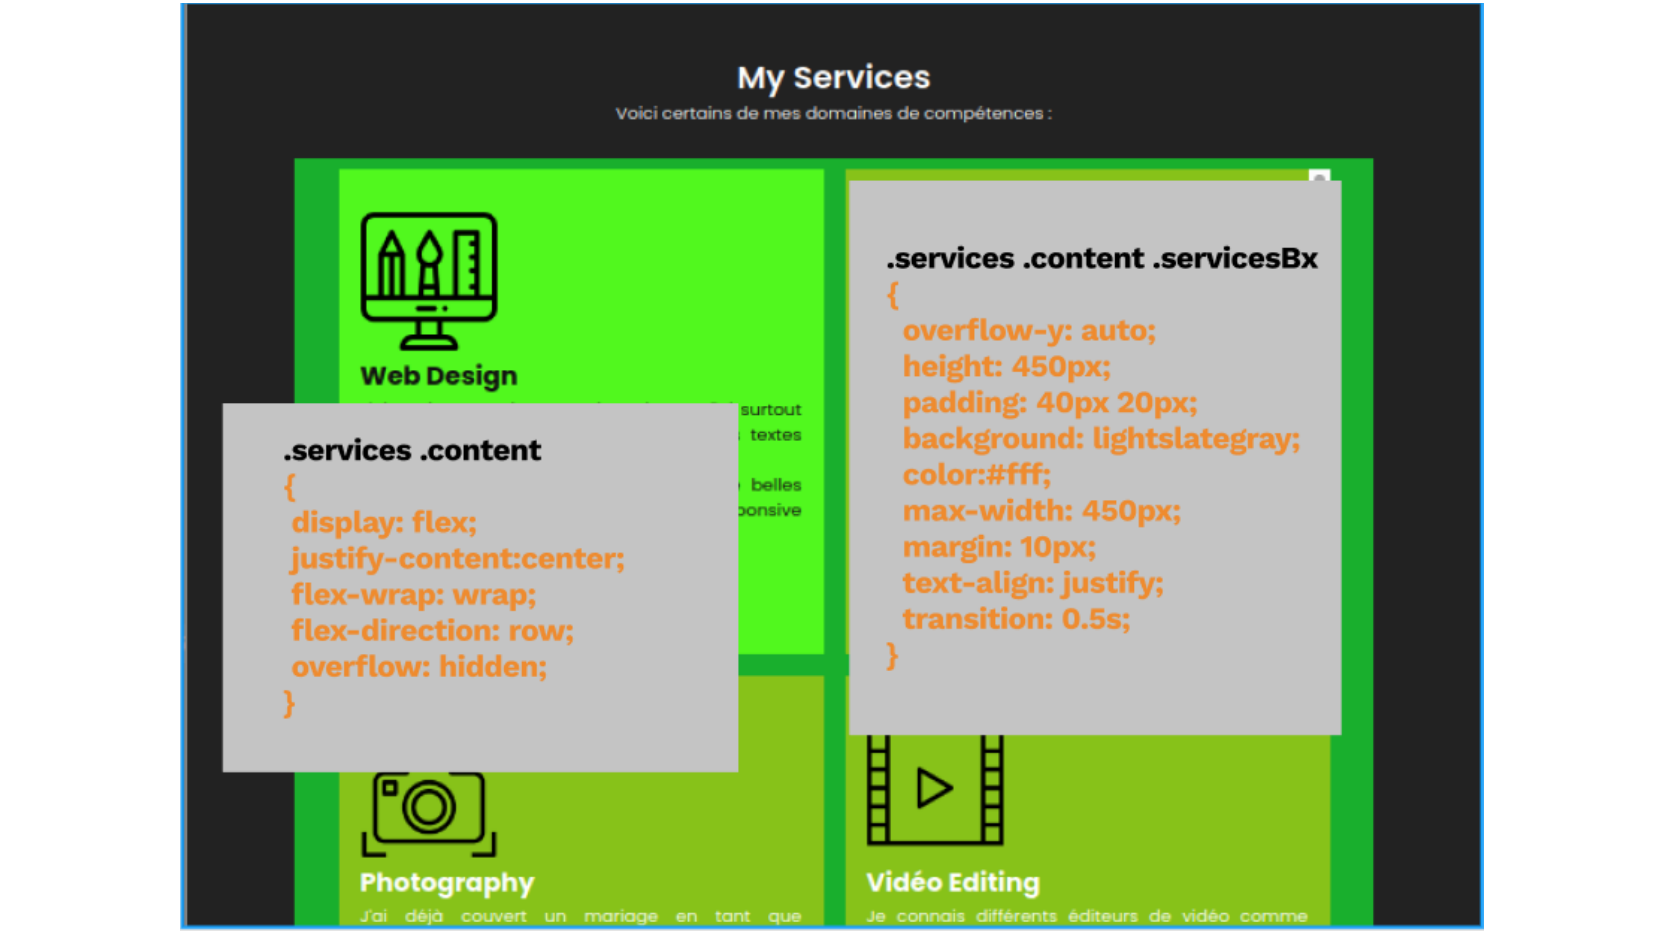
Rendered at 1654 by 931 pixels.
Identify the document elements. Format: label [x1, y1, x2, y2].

picture [180, 3, 1484, 931]
